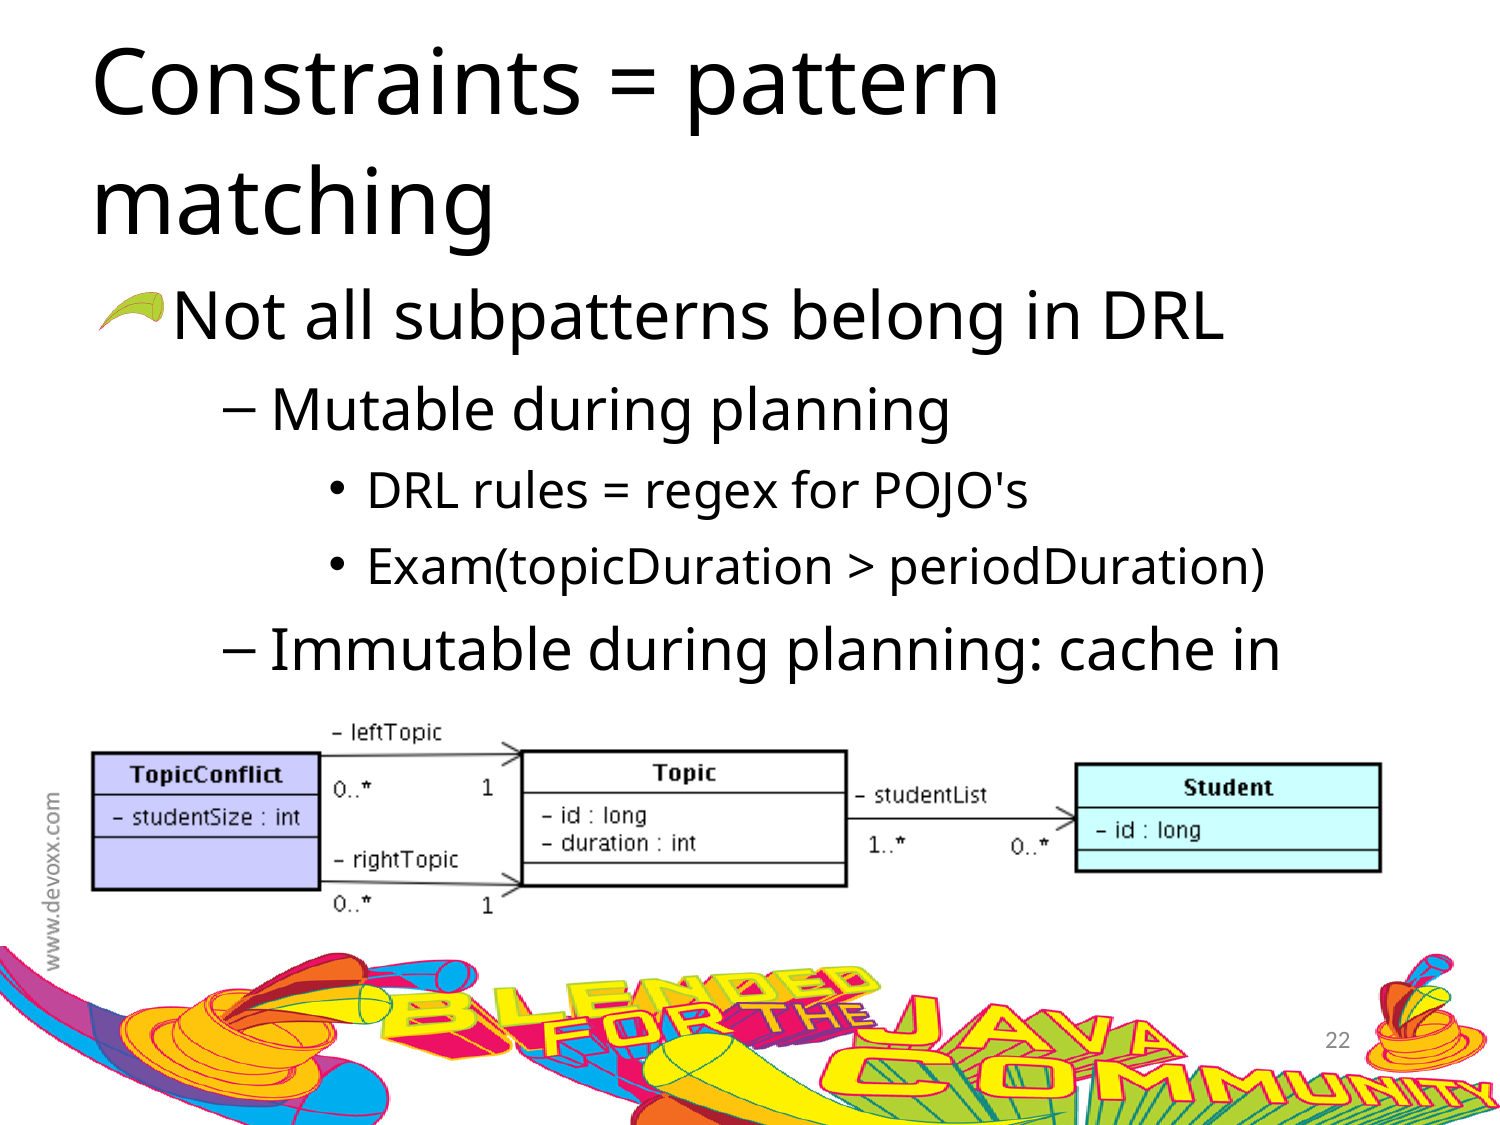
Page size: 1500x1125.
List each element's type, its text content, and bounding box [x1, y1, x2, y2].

title Constraints = pattern matching [75, 45, 1426, 233]
picture [0, 689, 1500, 1125]
list Not all subpatterns belong in DRL Mutable during planning DRL rules = regex for POJO's Exam(topicDuration > periodDuration) Immutable during planning: cache in model [75, 262, 1463, 681]
